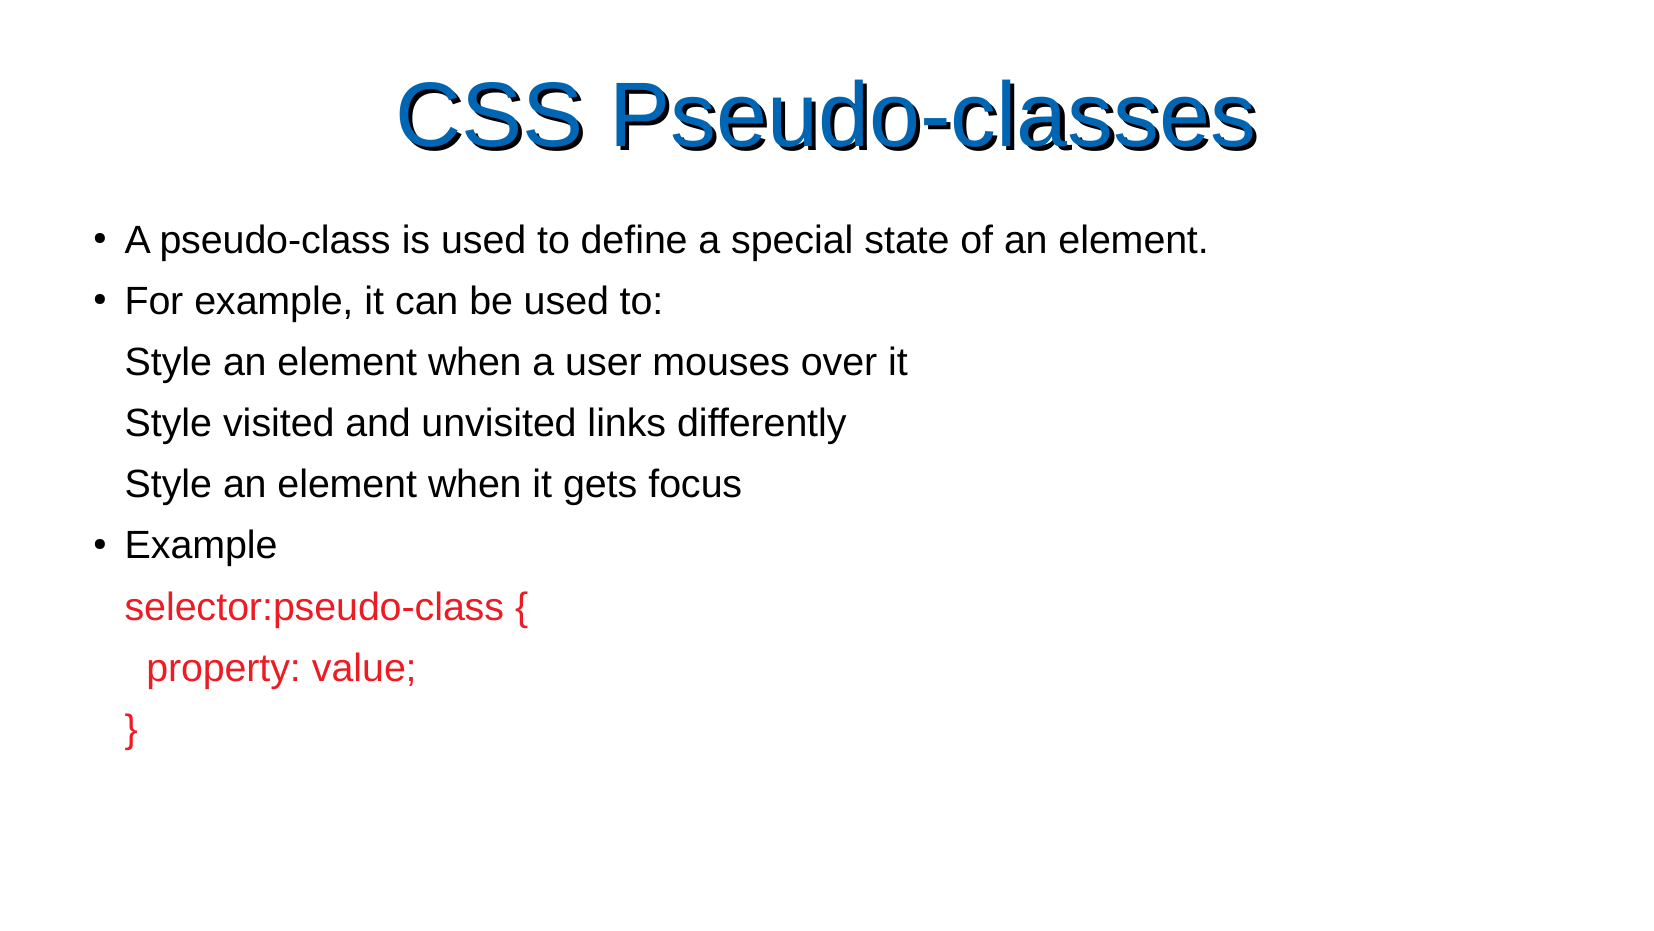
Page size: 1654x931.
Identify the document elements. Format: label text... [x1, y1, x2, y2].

title CSS Pseudo-classes [82, 37, 1571, 193]
list A pseudo-class is used to define a special state of an element. For example, it can be used to: Style an element when a user mouses over it Style visited and unvisited links differently Style an element when it gets focus Example selector:pseudo-class { property: value; } [82, 217, 1571, 758]
